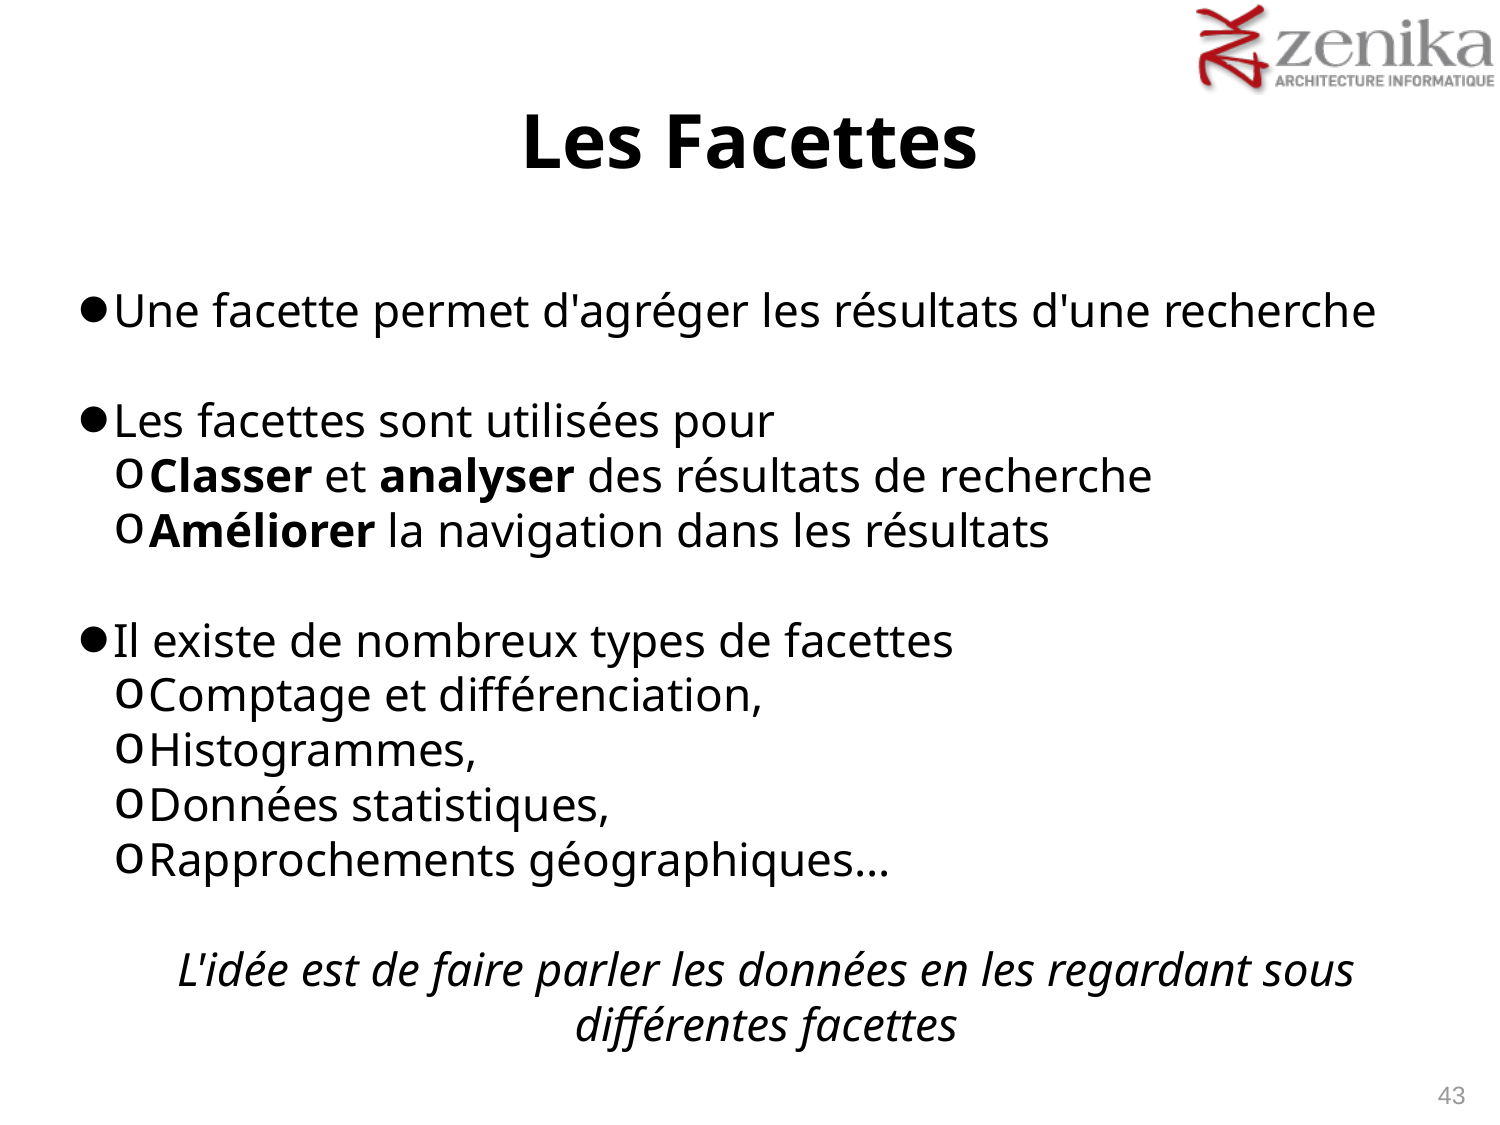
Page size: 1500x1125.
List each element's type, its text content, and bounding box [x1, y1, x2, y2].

picture [1190, 0, 1500, 95]
text_box Une facette permet d'agréger les résultats d'une recherche Les facettes sont utilisées pour Classer et analyser des résultats de recherche Améliorer la navigation dans les résultats Il existe de nombreux types de facettes Comptage et différenciation, Histogrammes, Données statistiques, Rapprochements géographiques... L'idée est de faire parler les données en les regardant sous différentes facettes [63, 238, 1470, 1032]
text_box Les Facettes [75, 29, 1425, 238]
